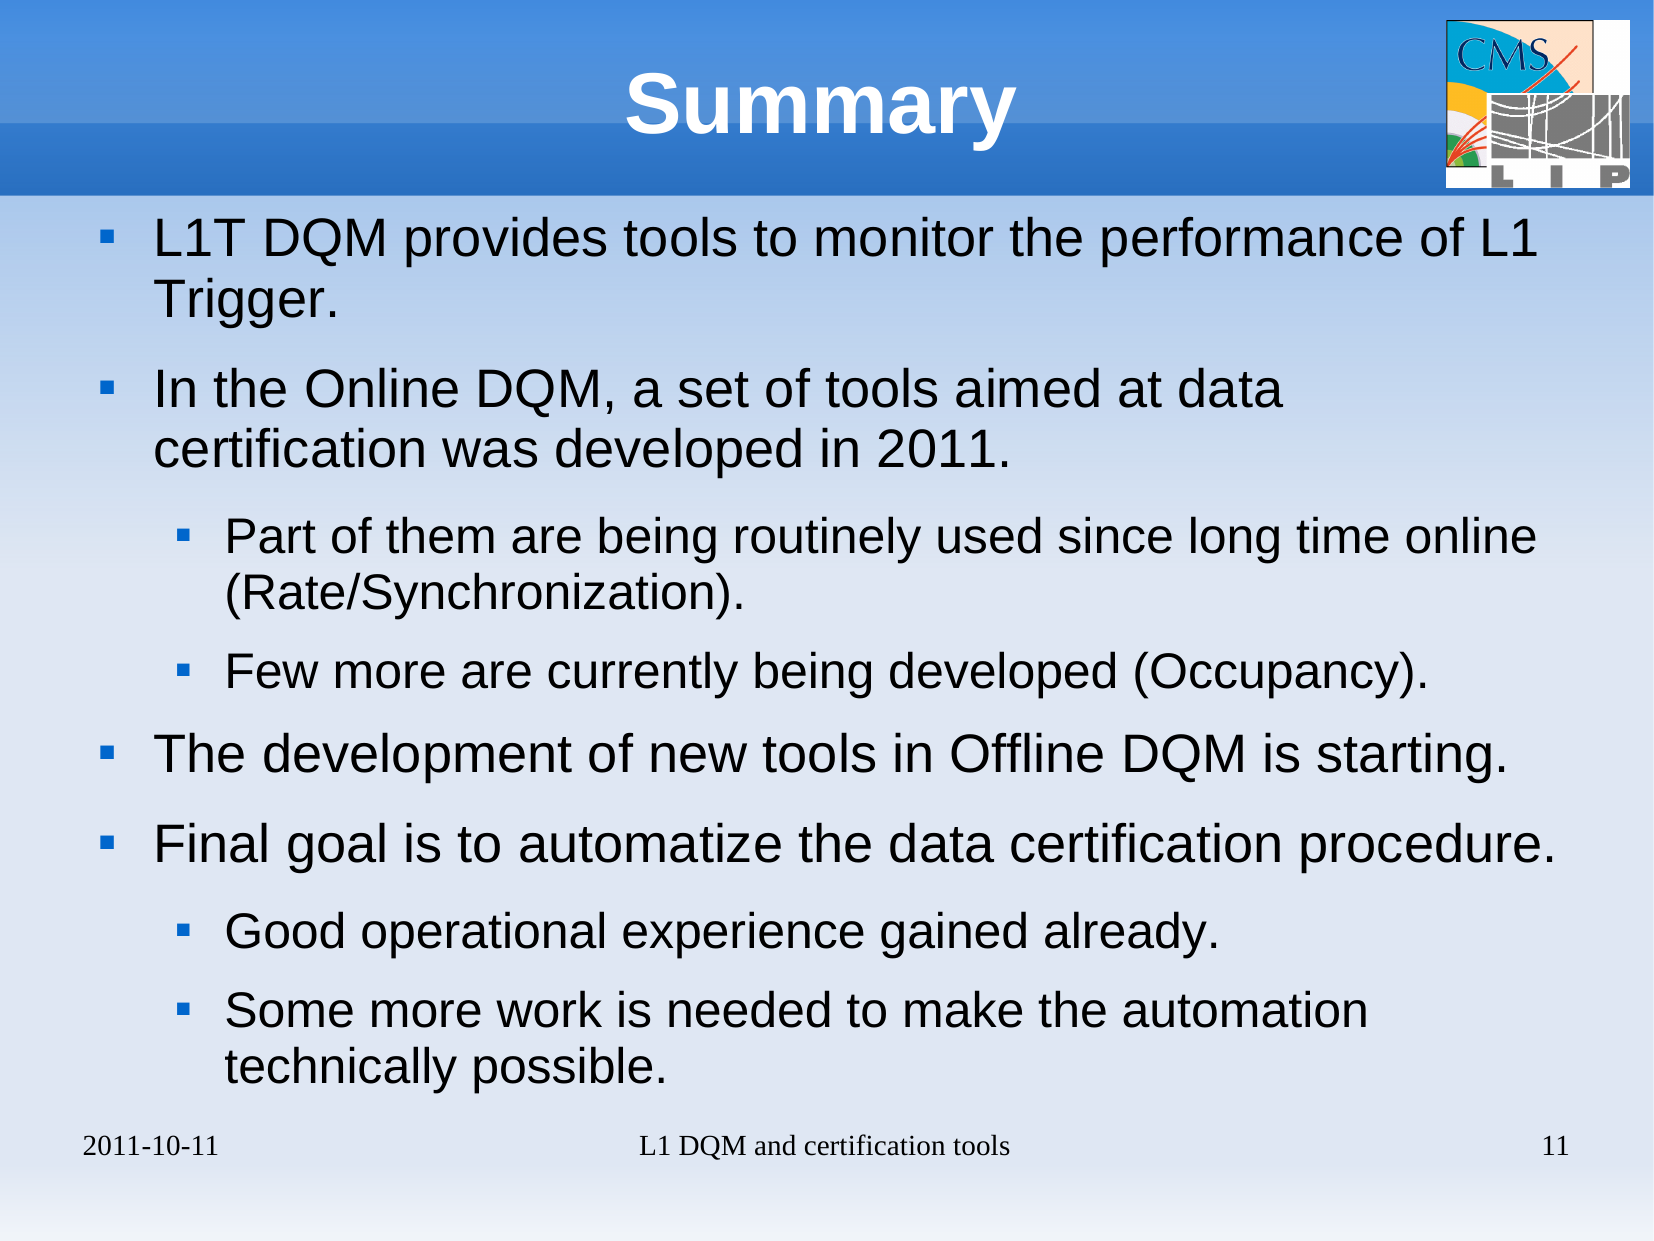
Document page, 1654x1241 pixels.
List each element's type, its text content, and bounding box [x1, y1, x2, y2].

title Summary [76, 0, 1565, 208]
picture [0, 0, 1654, 1241]
list L1T DQM provides tools to monitor the performance of L1 Trigger. In the Online DQM, a set of tools aimed at data certification was developed in 2011. Part of them are being routinely used since long time online (Rate/Synchronization). Few more are currently being developed (Occupancy). The development of new tools in Offline DQM is starting. Final goal is to automatize the data certification procedure. Good operational experience gained already. Some more work is needed to make the automation technically possible. [82, 207, 1571, 1126]
